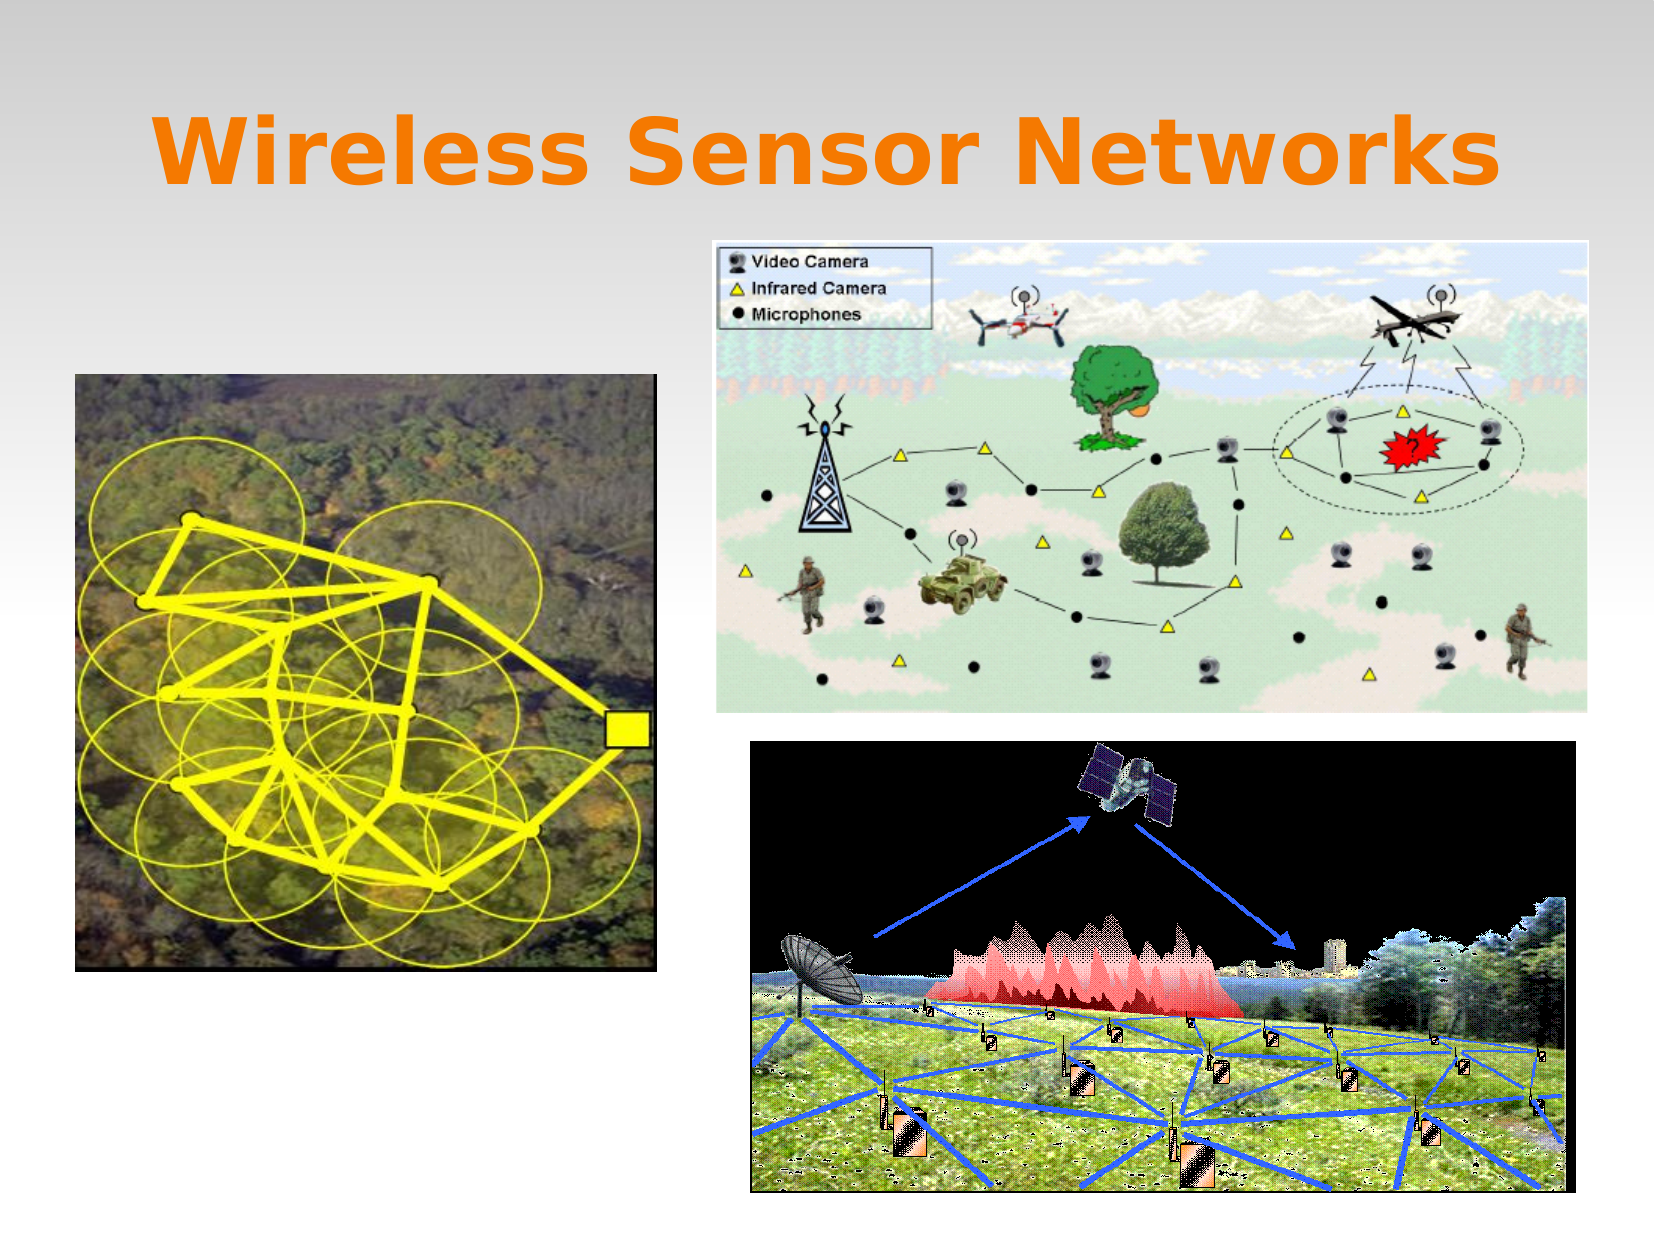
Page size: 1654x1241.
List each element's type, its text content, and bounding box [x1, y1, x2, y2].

picture [750, 741, 1576, 1193]
picture [712, 240, 1589, 713]
picture [75, 374, 657, 972]
title Wireless Sensor Networks [82, 49, 1571, 257]
